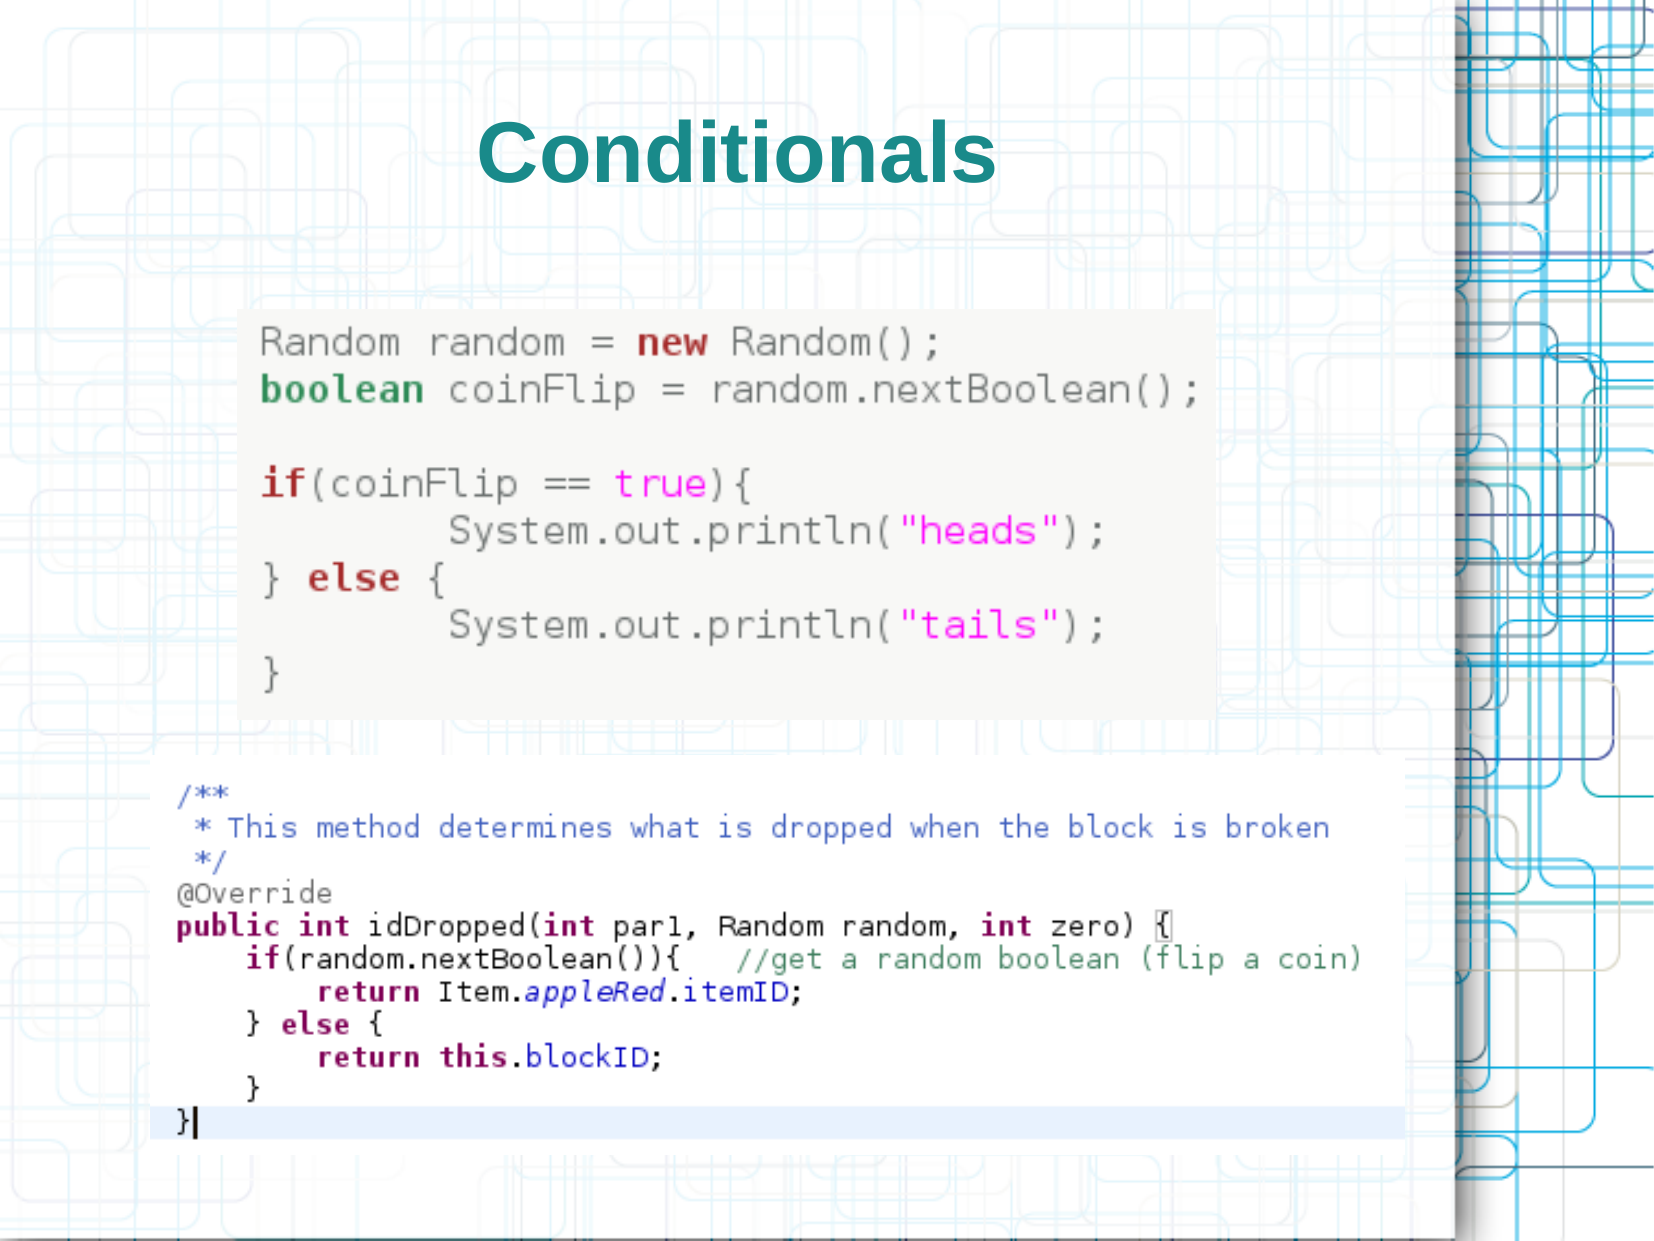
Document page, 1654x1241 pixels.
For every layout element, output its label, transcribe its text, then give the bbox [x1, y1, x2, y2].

picture [0, 0, 1654, 1241]
title Conditionals [59, 49, 1418, 257]
